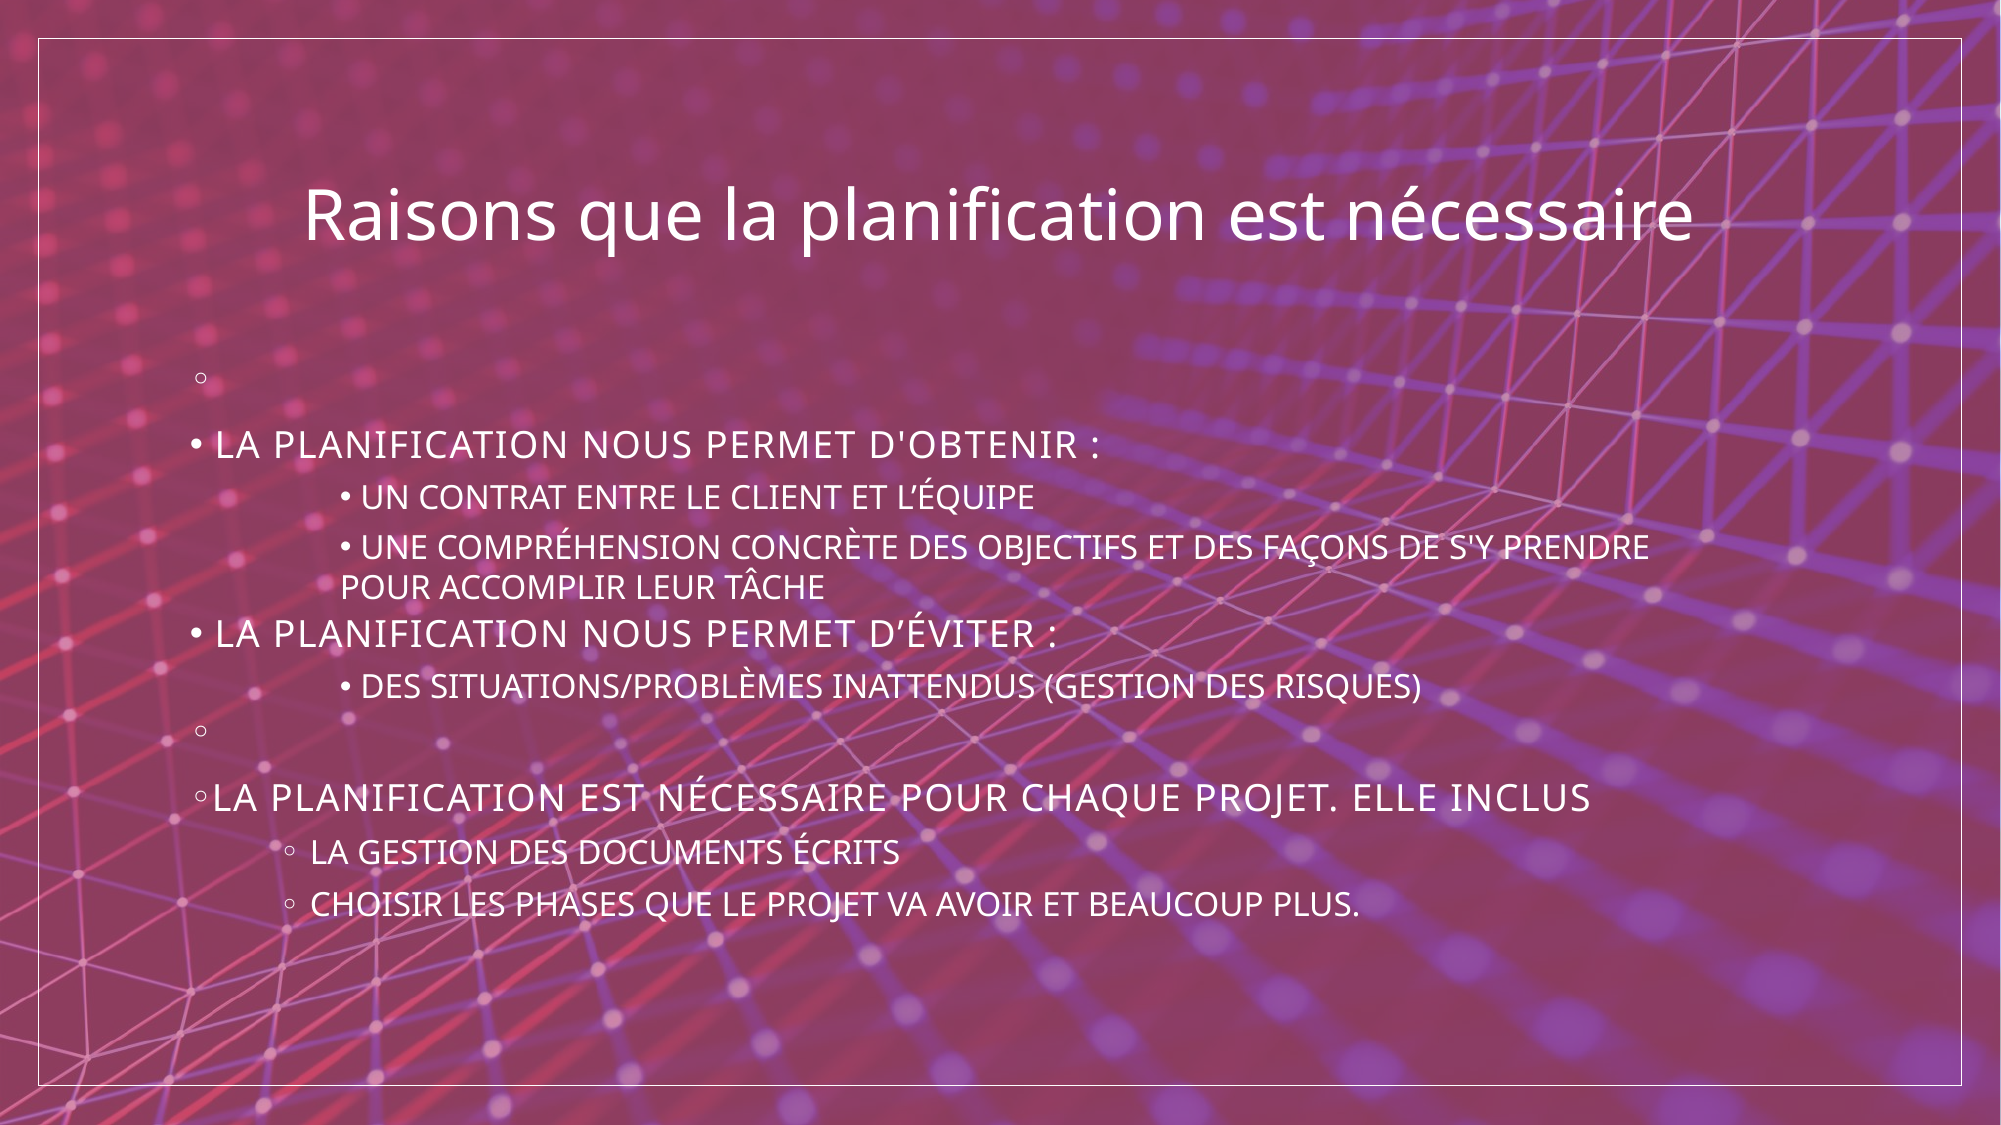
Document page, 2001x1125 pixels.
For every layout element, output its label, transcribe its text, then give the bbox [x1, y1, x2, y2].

subtitle la planification nous permet d'obtenir : un Contrat entre le client et l’équipe Une Compréhension concrète des objectifs et des façons de s'y prendre pour accomplir leur tâche la planification nous permet d’éviter : Des Situations/problèmes inattendus (gestion des risques) La planification est nécessaire pour chaque projet. Elle inclus la gestion des documents écrits choisir les phases que le projet va avoir et beaucoup plus. [174, 345, 1825, 977]
picture [0, 0, 2000, 1125]
title Raisons que la planification est nécessaire [174, 105, 1825, 331]
